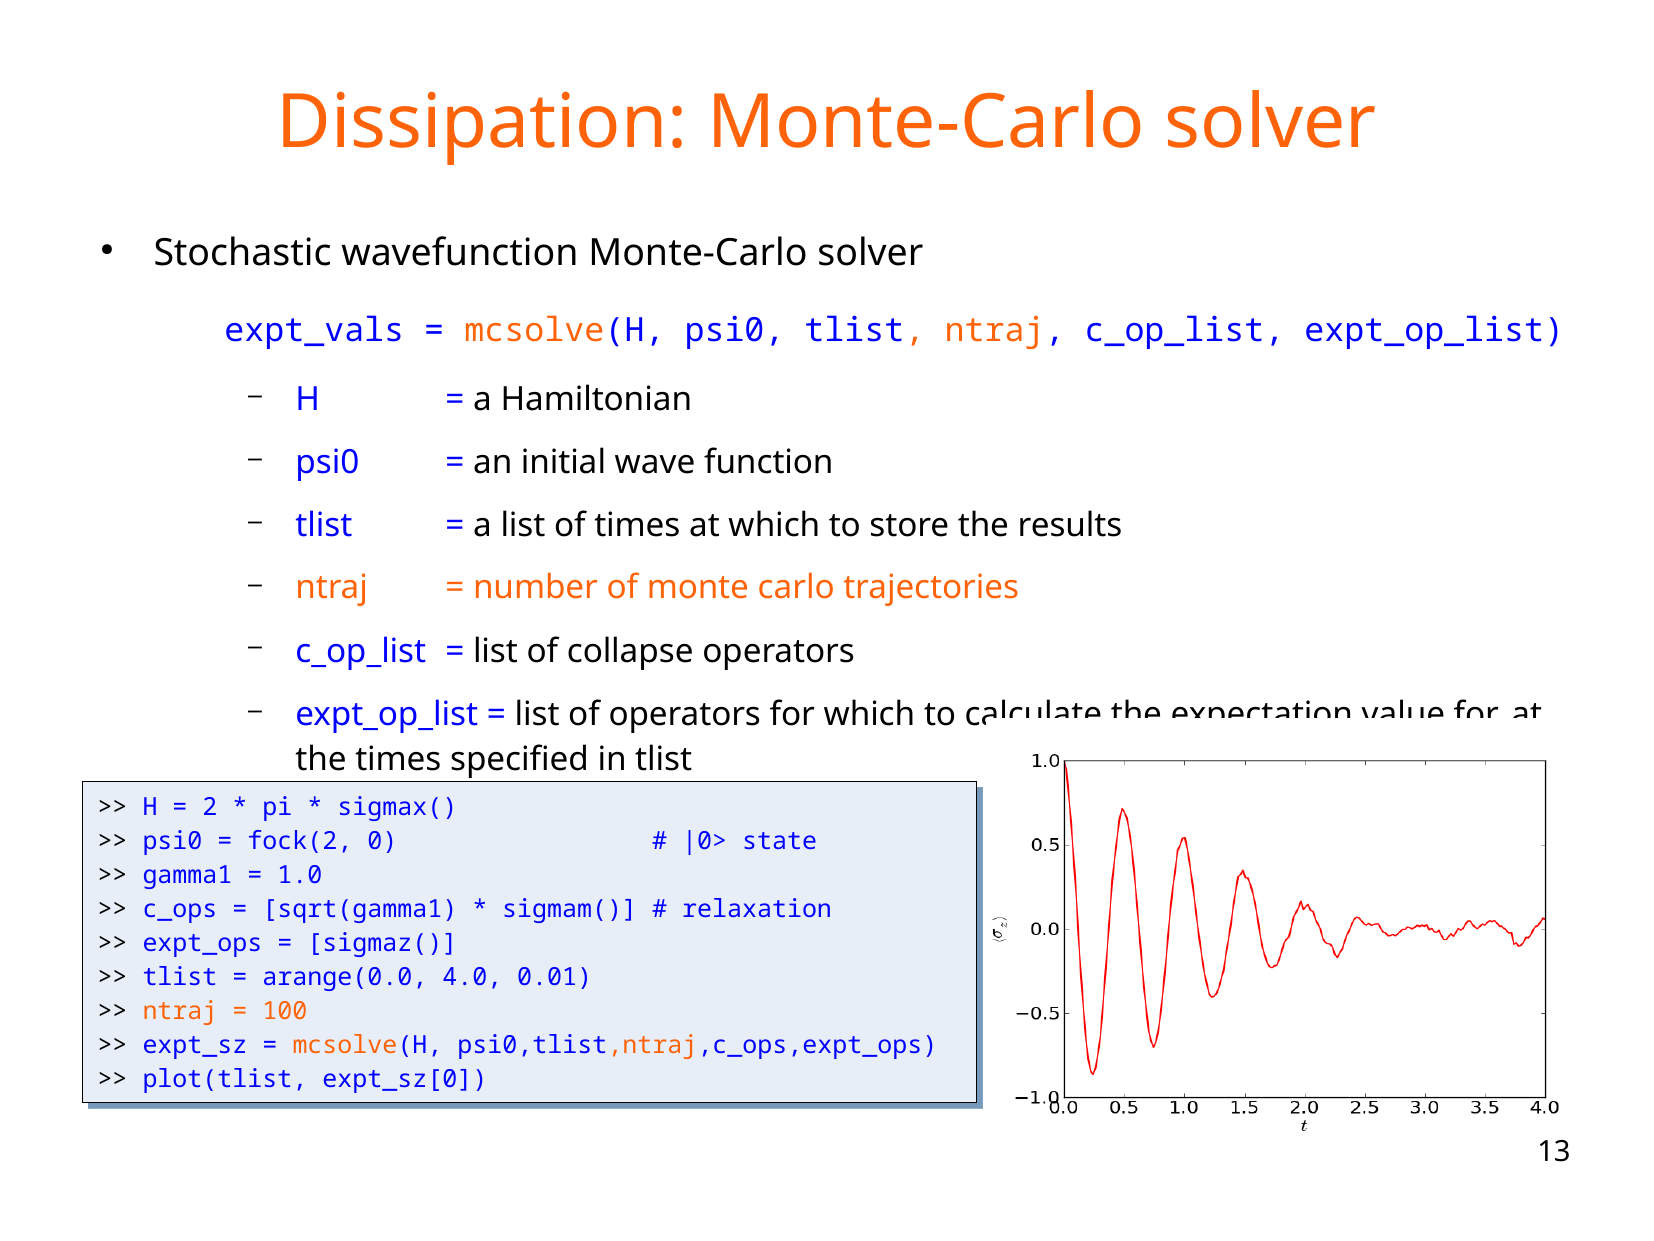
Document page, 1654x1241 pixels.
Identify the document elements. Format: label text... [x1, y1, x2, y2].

list Stochastic wavefunction Monte-Carlo solver expt_vals = mcsolve(H, psi0, tlist, ntraj, c_op_list, expt_op_list) H = a Hamiltonian psi0 = an initial wave function tlist = a list of times at which to store the results ntraj = number of monte carlo trajectories c_op_list = list of collapse operators expt_op_list = list of operators for which to calculate the expectation value for, at the times specified in tlist [82, 225, 1571, 1044]
picture [986, 718, 1607, 1139]
title Dissipation: Monte-Carlo solver [82, 49, 1571, 188]
text_box >> H = 2 * pi * sigmax() >> psi0 = fock(2, 0) # |0> state >> gamma1 = 1.0 >> c_ops = [sqrt(gamma1) * sigmam()] # relaxation >> expt_ops = [sigmaz()] >> tlist = arange(0.0, 4.0, 0.01) >> ntraj = 100 >> expt_sz = mcsolve(H, psi0,tlist,ntraj,c_ops,expt_ops) >> plot(tlist, expt_sz[0]) [82, 781, 977, 1082]
